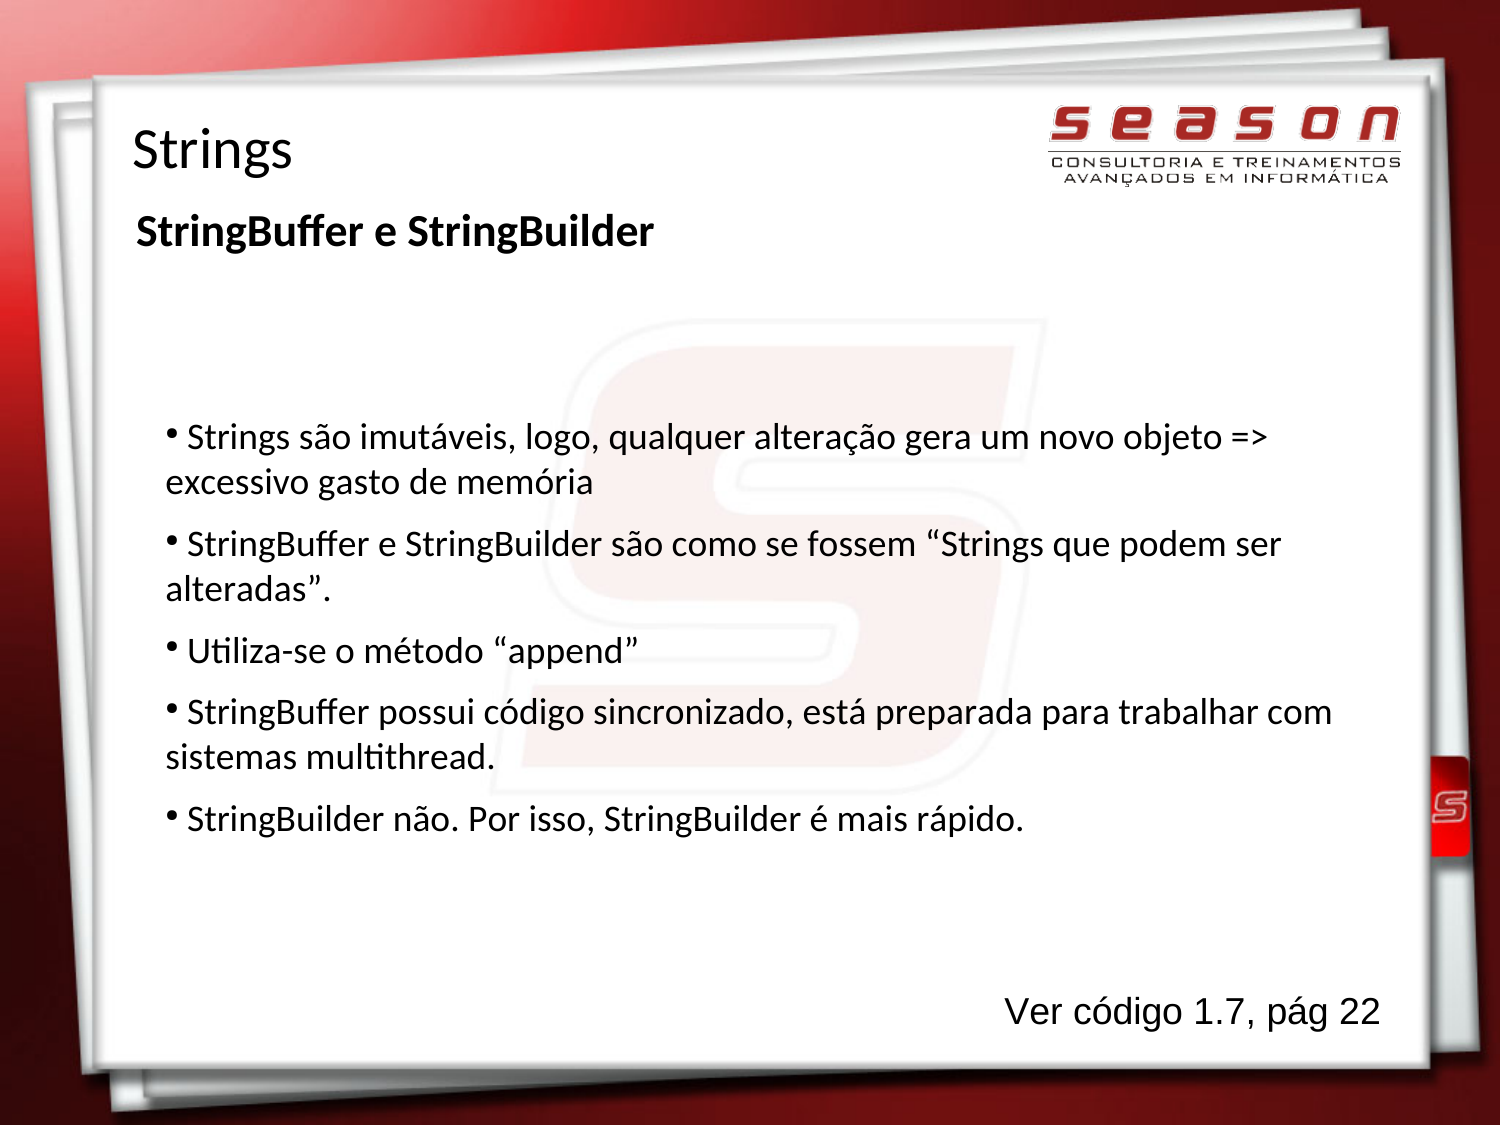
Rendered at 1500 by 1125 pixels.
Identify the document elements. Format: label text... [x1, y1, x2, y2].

text_box Strings são imutáveis, logo, qualquer alteração gera um novo objeto => excessivo gasto de memória StringBuffer e StringBuilder são como se fossem “Strings que podem ser alteradas”. Utiliza-se o método “append” StringBuffer possui código sincronizado, está preparada para trabalhar com sistemas multithread. StringBuilder não. Por isso, StringBuilder é mais rápido. [165, 357, 1359, 894]
text_box Ver código 1.7, pág 22 [708, 979, 1396, 1040]
text_box StringBuffer e StringBuilder [119, 200, 1240, 256]
title Strings [118, 33, 1394, 257]
picture [0, 0, 1500, 1125]
